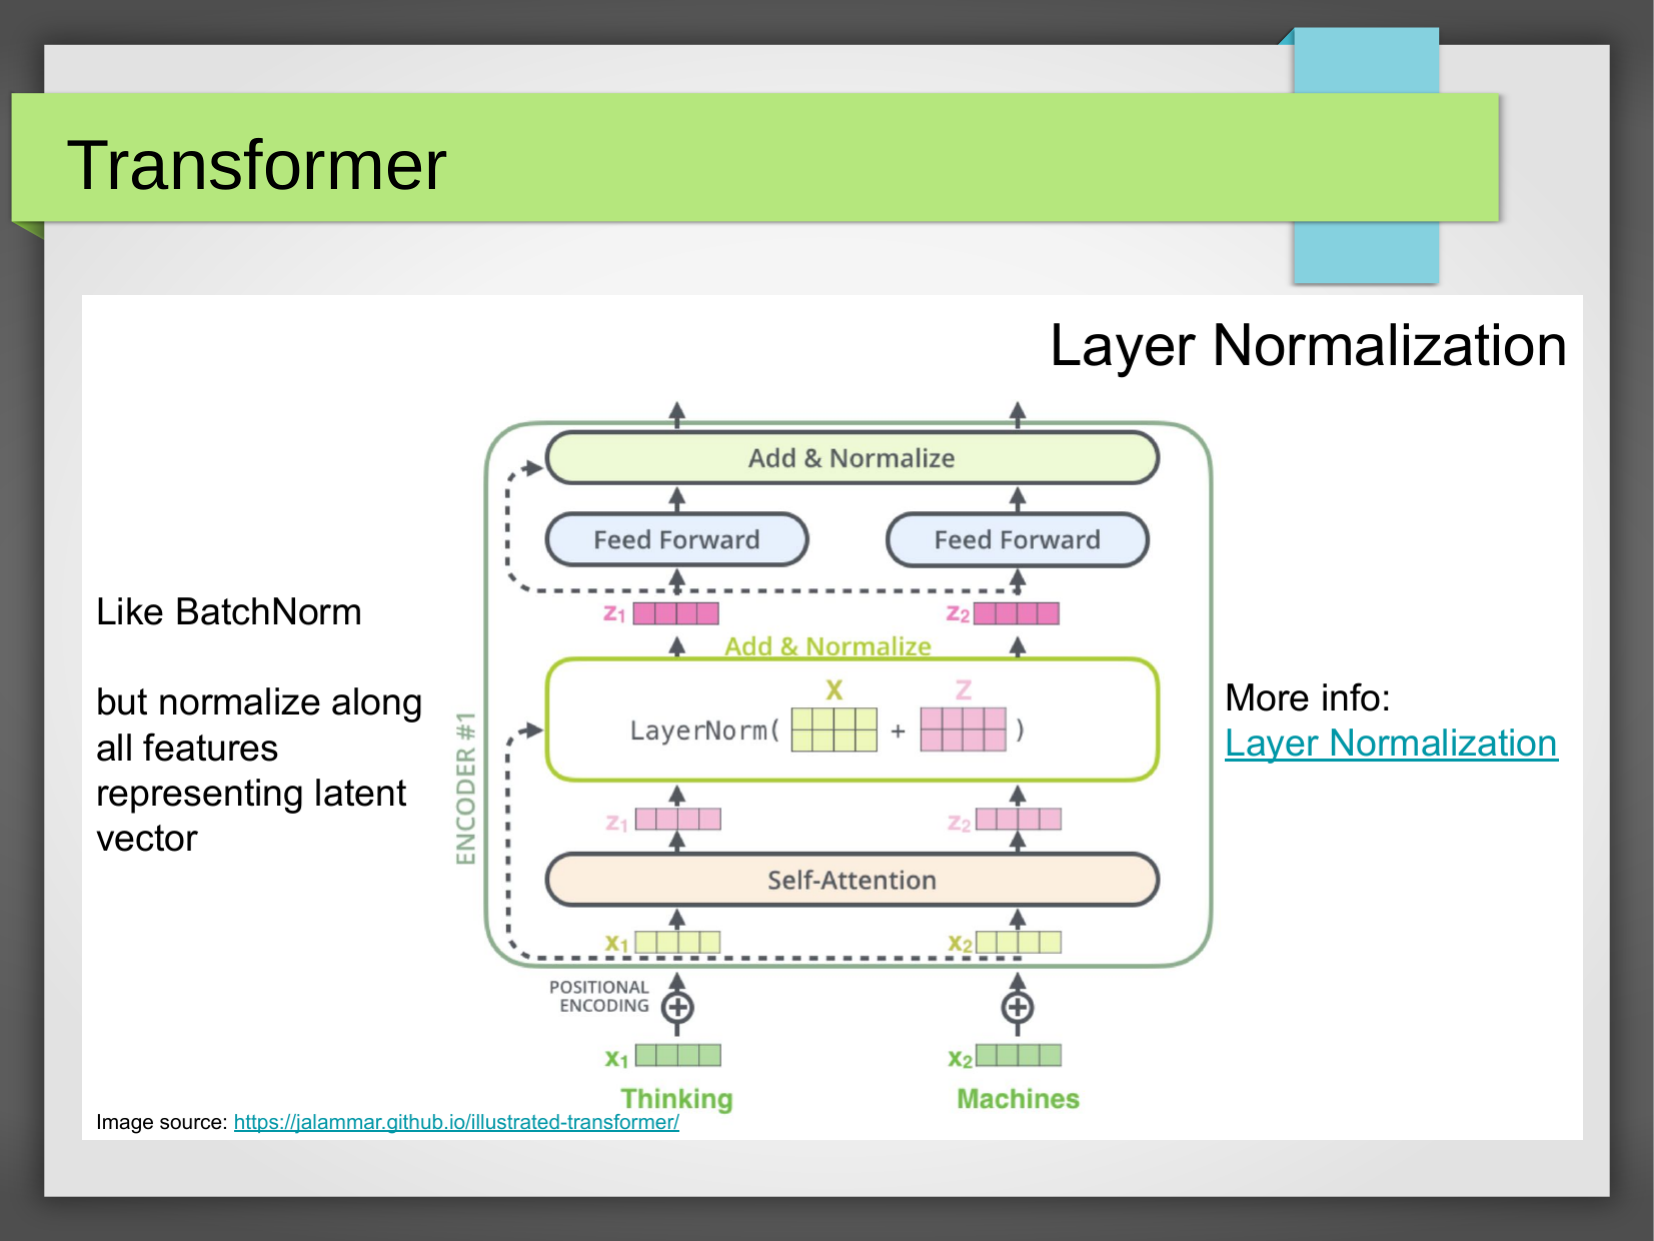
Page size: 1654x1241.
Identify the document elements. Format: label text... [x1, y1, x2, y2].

picture [0, 0, 1654, 1241]
title Transformer [46, 125, 1441, 206]
